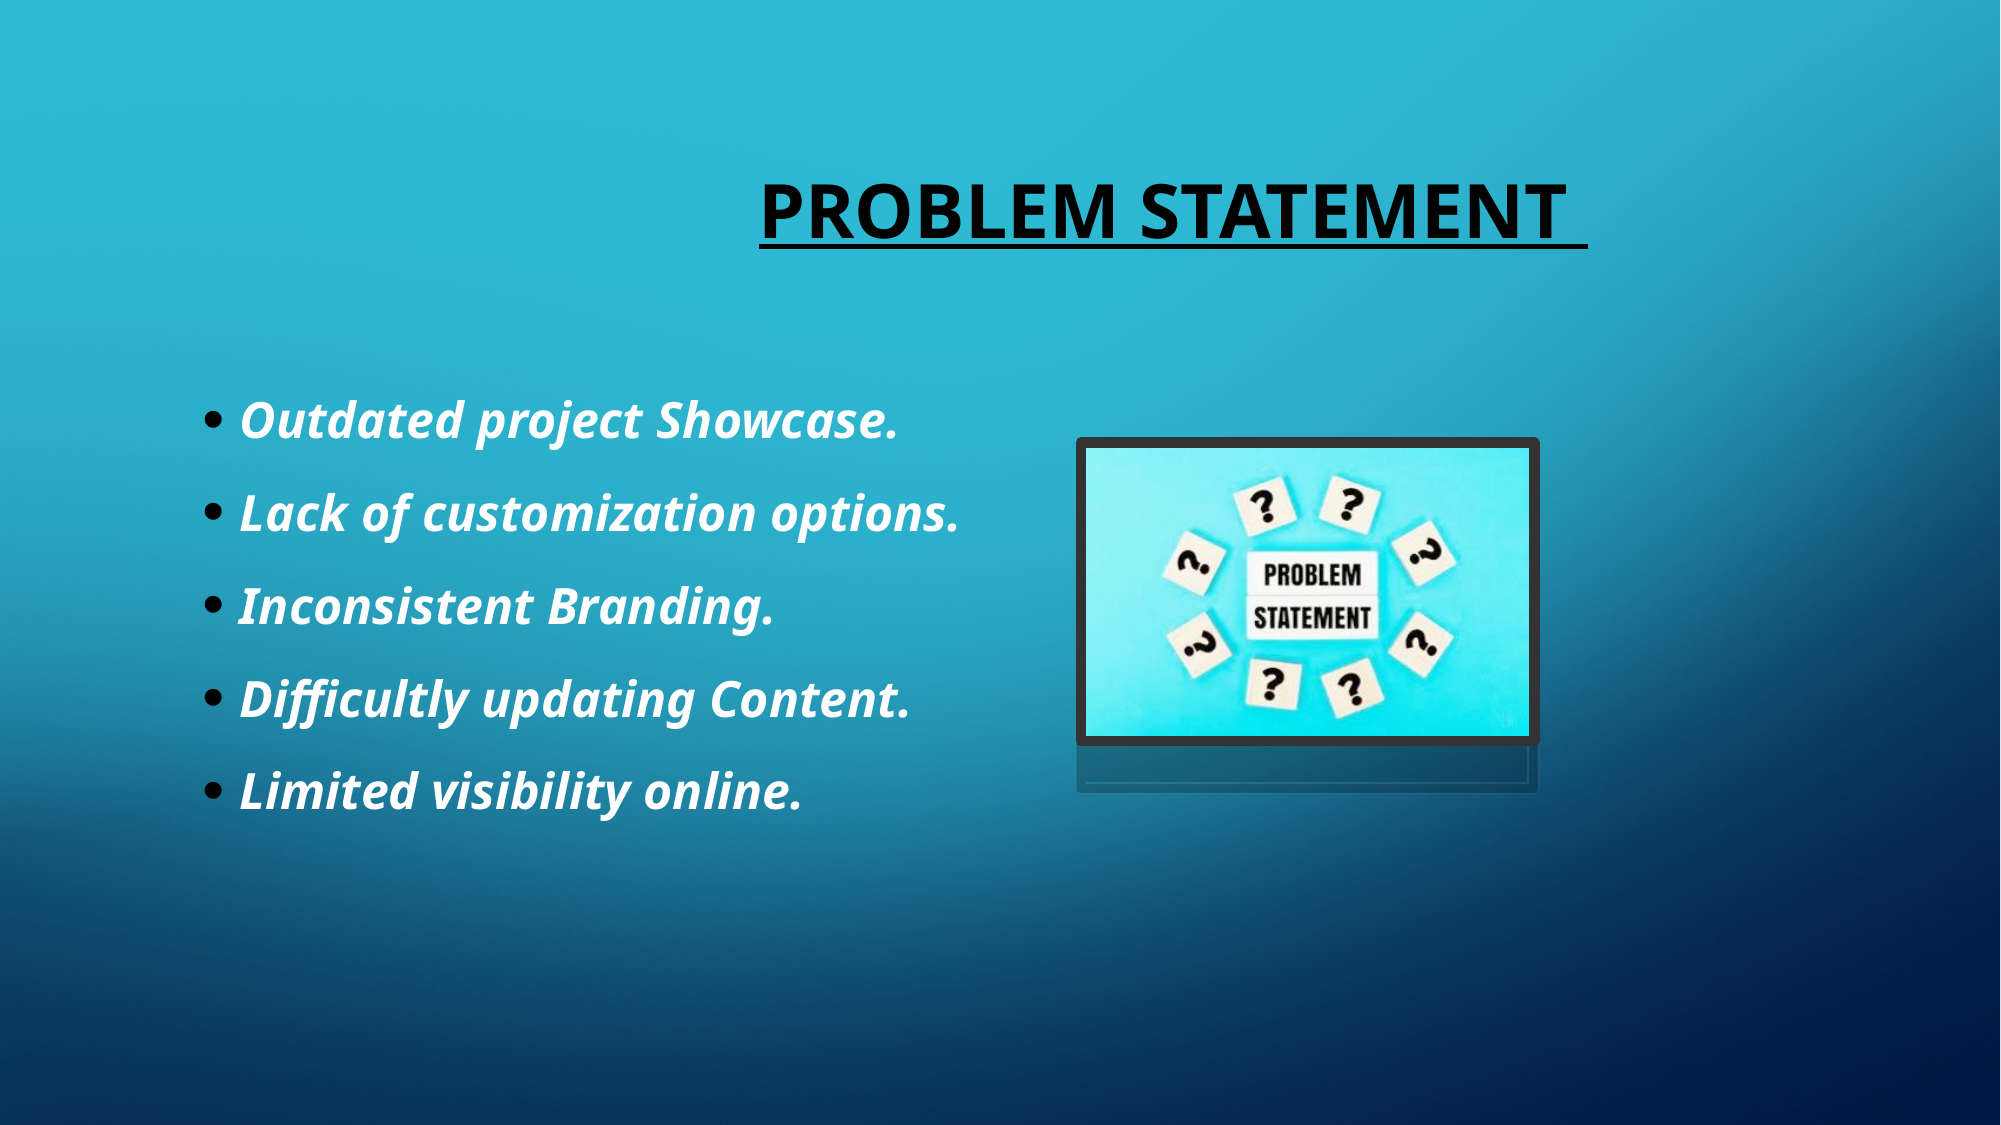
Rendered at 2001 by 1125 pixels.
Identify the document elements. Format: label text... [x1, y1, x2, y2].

list Outdated project Showcase. Lack of customization options. Inconsistent Branding. Difficultly updating Content. Limited visibility online. [187, 369, 1813, 951]
picture [1086, 447, 1530, 736]
title Problem statement [743, 0, 1963, 1125]
